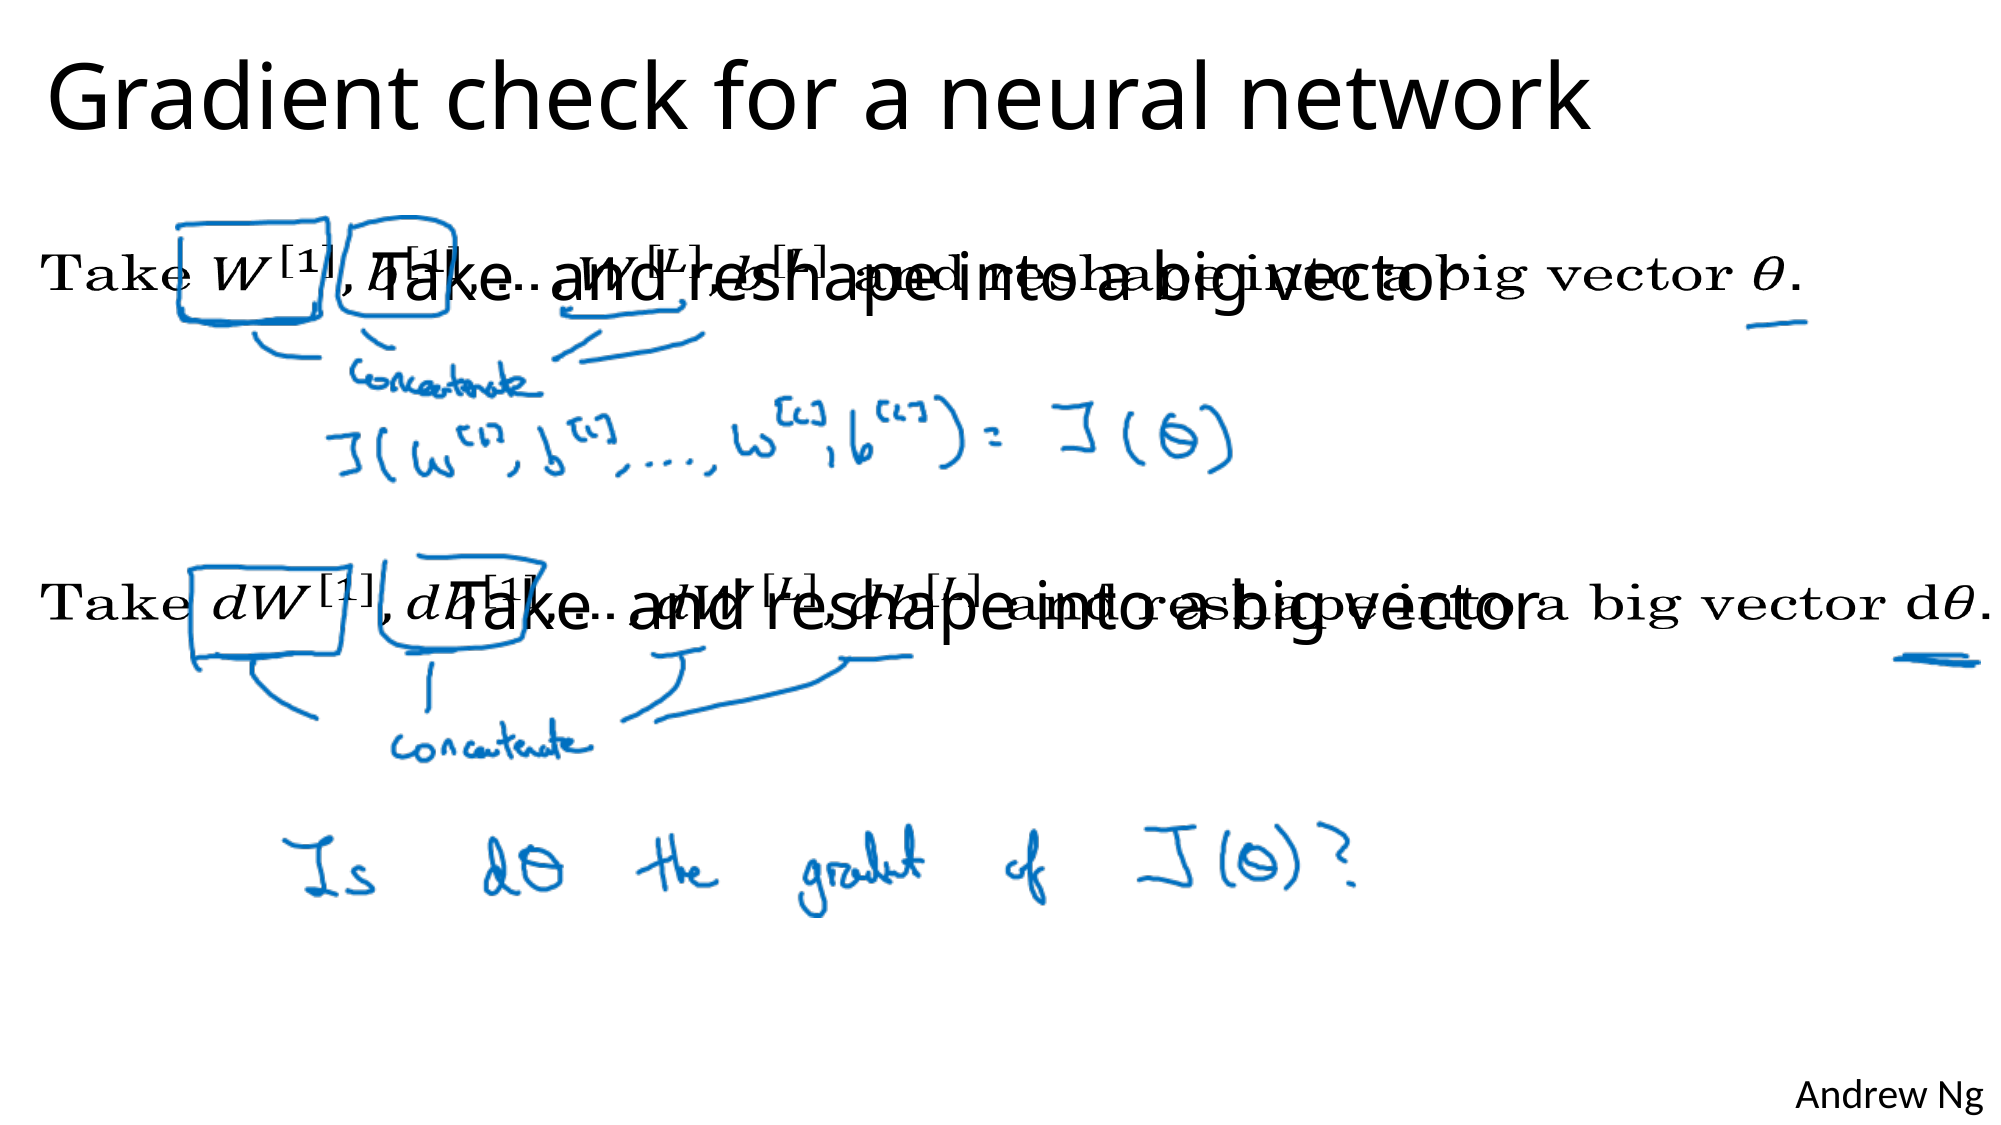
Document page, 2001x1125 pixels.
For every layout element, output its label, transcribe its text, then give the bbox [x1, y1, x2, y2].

picture [175, 215, 1981, 918]
text_box [1981, 555, 2000, 659]
text_box [0, 226, 175, 330]
text_box [0, 555, 175, 659]
title Gradient check for a neural network [30, 29, 1755, 226]
